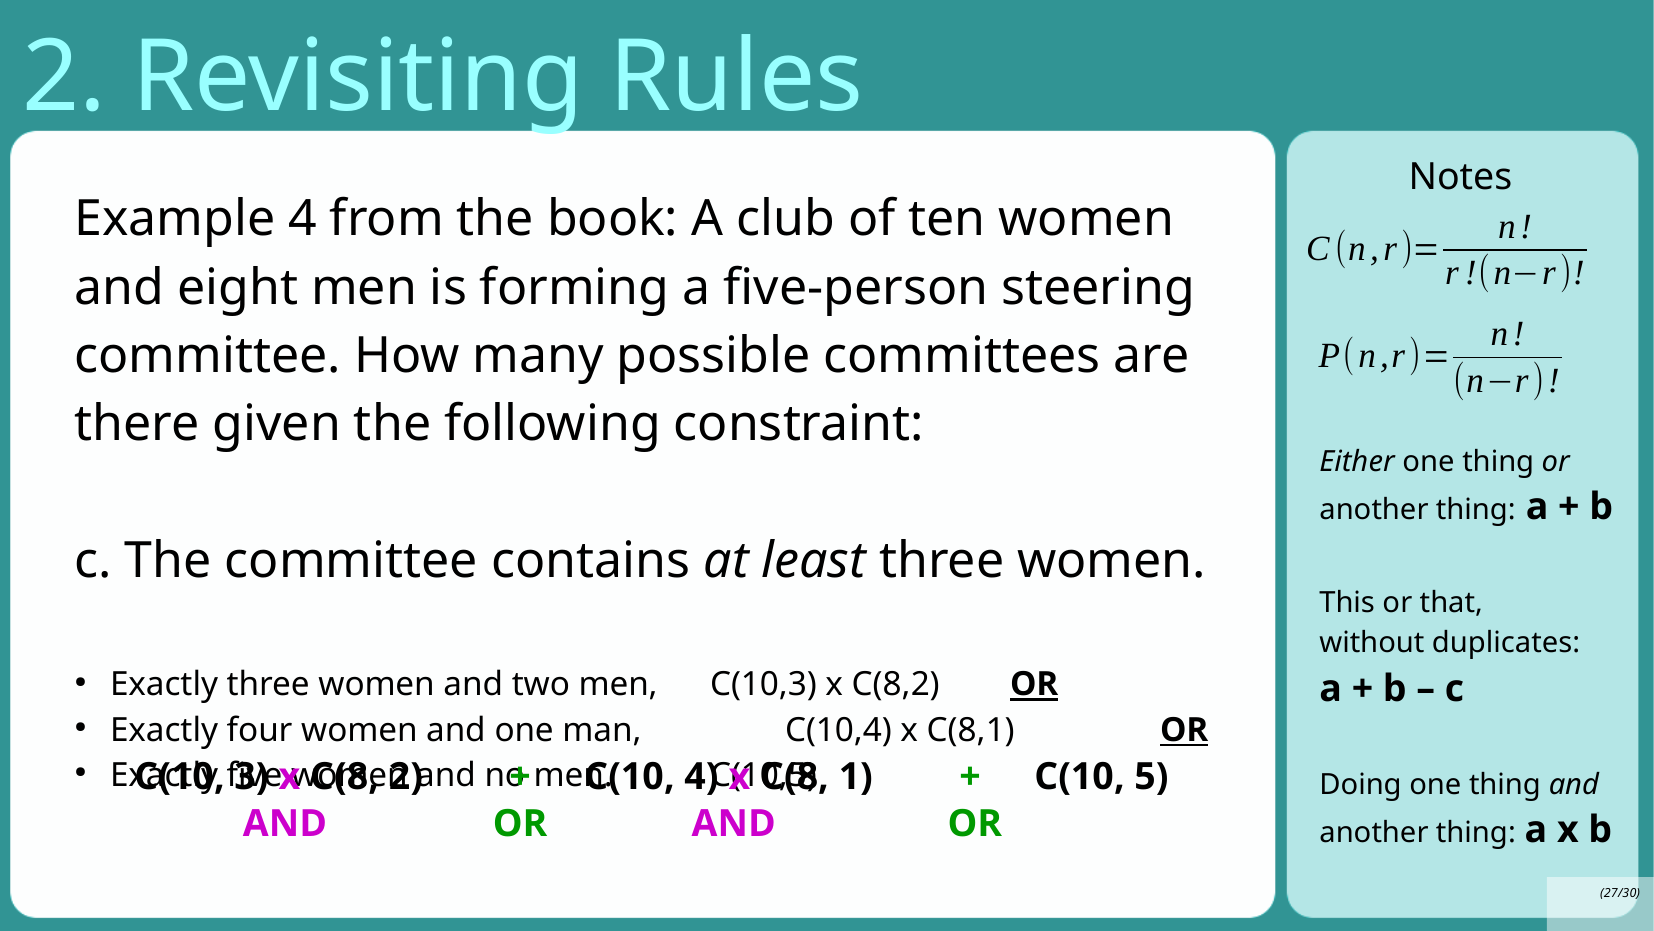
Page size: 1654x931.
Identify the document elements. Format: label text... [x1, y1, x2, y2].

title 2. Revisiting Rules [22, 13, 1511, 130]
text_box (<number>/30) [1546, 877, 1654, 931]
text_box AND [224, 789, 346, 847]
text_box C(10, 3) x C(8, 2) + C(10, 4) x C(8, 1) + C(10, 5) [67, 742, 1236, 800]
text_box Example 4 from the book: A club of ten women and eight men is forming a five-person steering committee. How many possible committees are there given the following constraint: c. The committee contains at least three women. Exactly three women and two men, C(10,3) x C(8,2) OR Exactly four women and one man, C(10,4) x C(8,1) OR Exactly five women and no men. C(10,5) [74, 182, 1244, 687]
text_box Notes [1290, 141, 1631, 395]
text_box OR [471, 789, 569, 846]
text_box OR [926, 789, 1024, 847]
text_box AND [673, 789, 795, 846]
picture [0, 0, 1654, 931]
chart [1307, 314, 1571, 402]
text_box Either one thing or another thing: a + b This or that, without duplicates: a + b – c Doing one thing and another thing: a x b [1304, 432, 1630, 789]
chart [1297, 207, 1598, 295]
